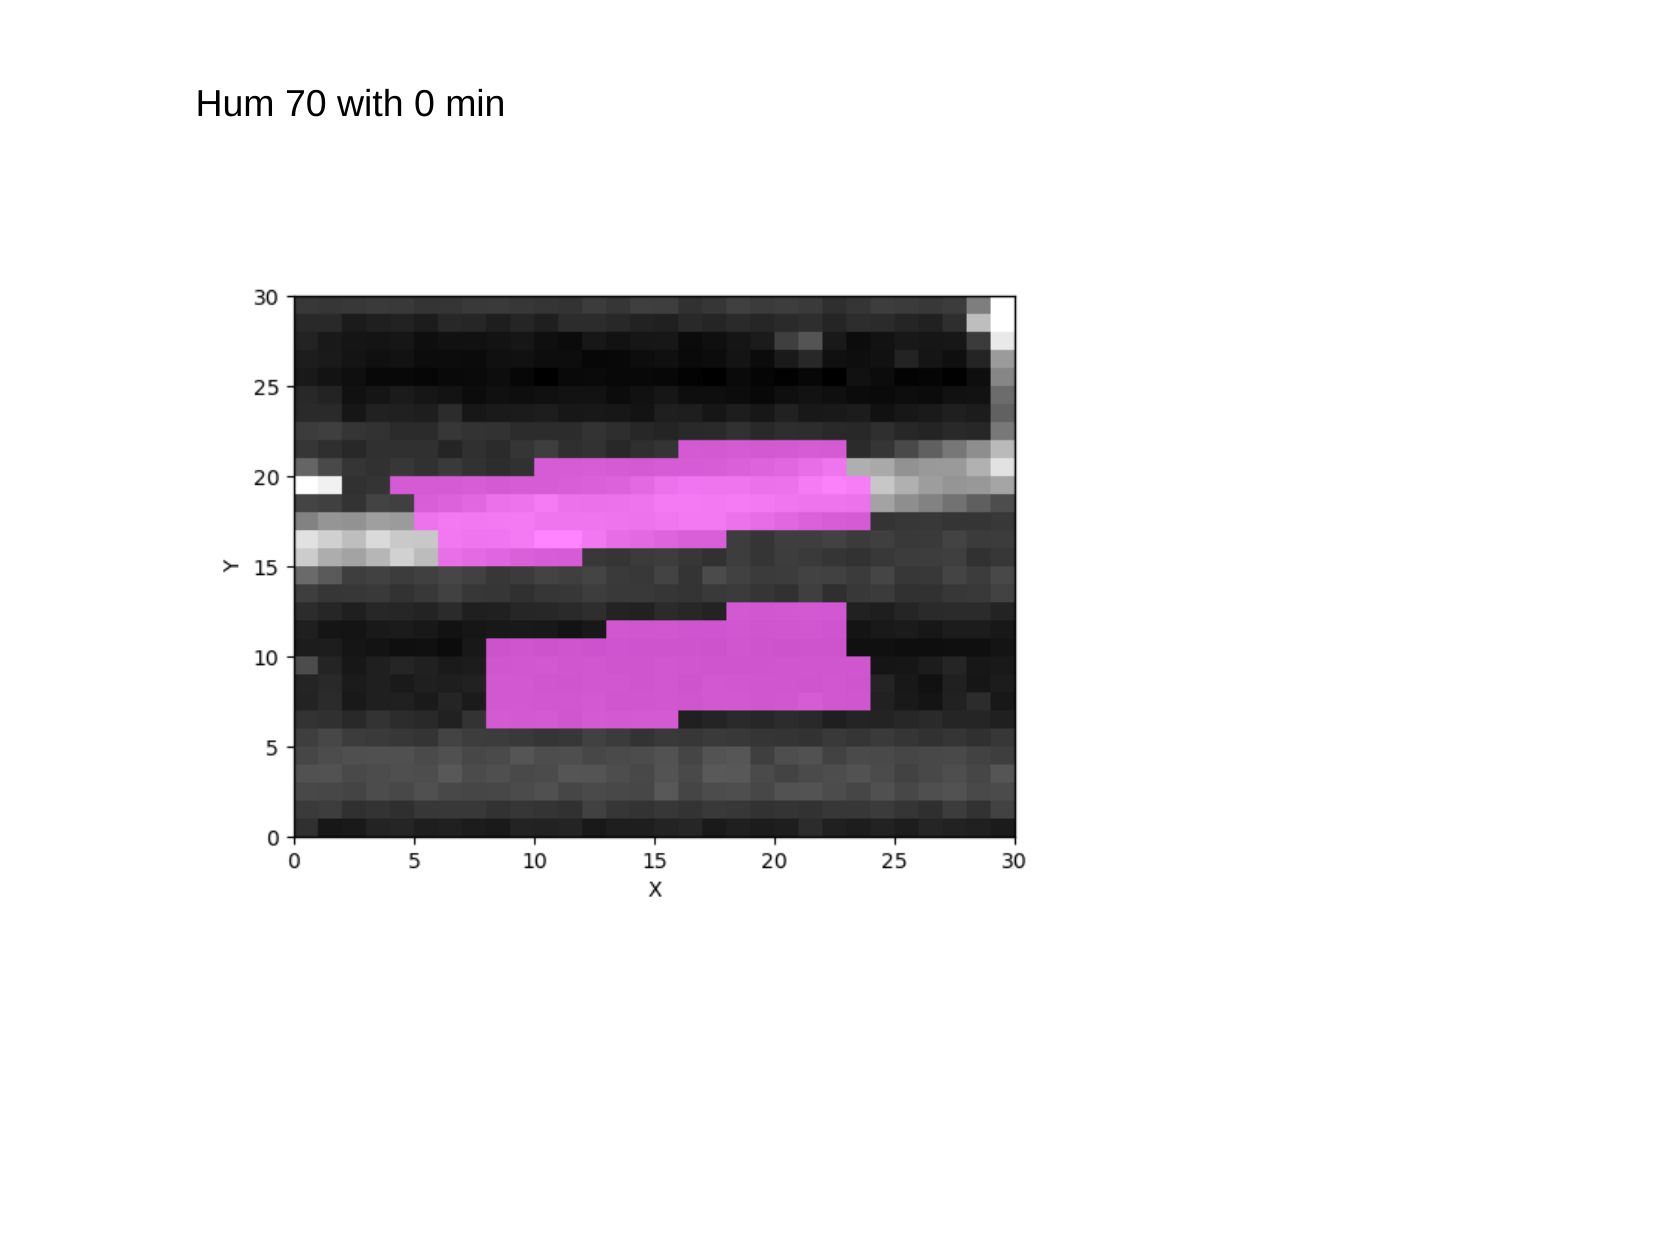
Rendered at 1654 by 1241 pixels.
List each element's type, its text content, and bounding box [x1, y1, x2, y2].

text_box Hum 70 with 0 min [180, 75, 521, 132]
picture [150, 224, 1111, 945]
